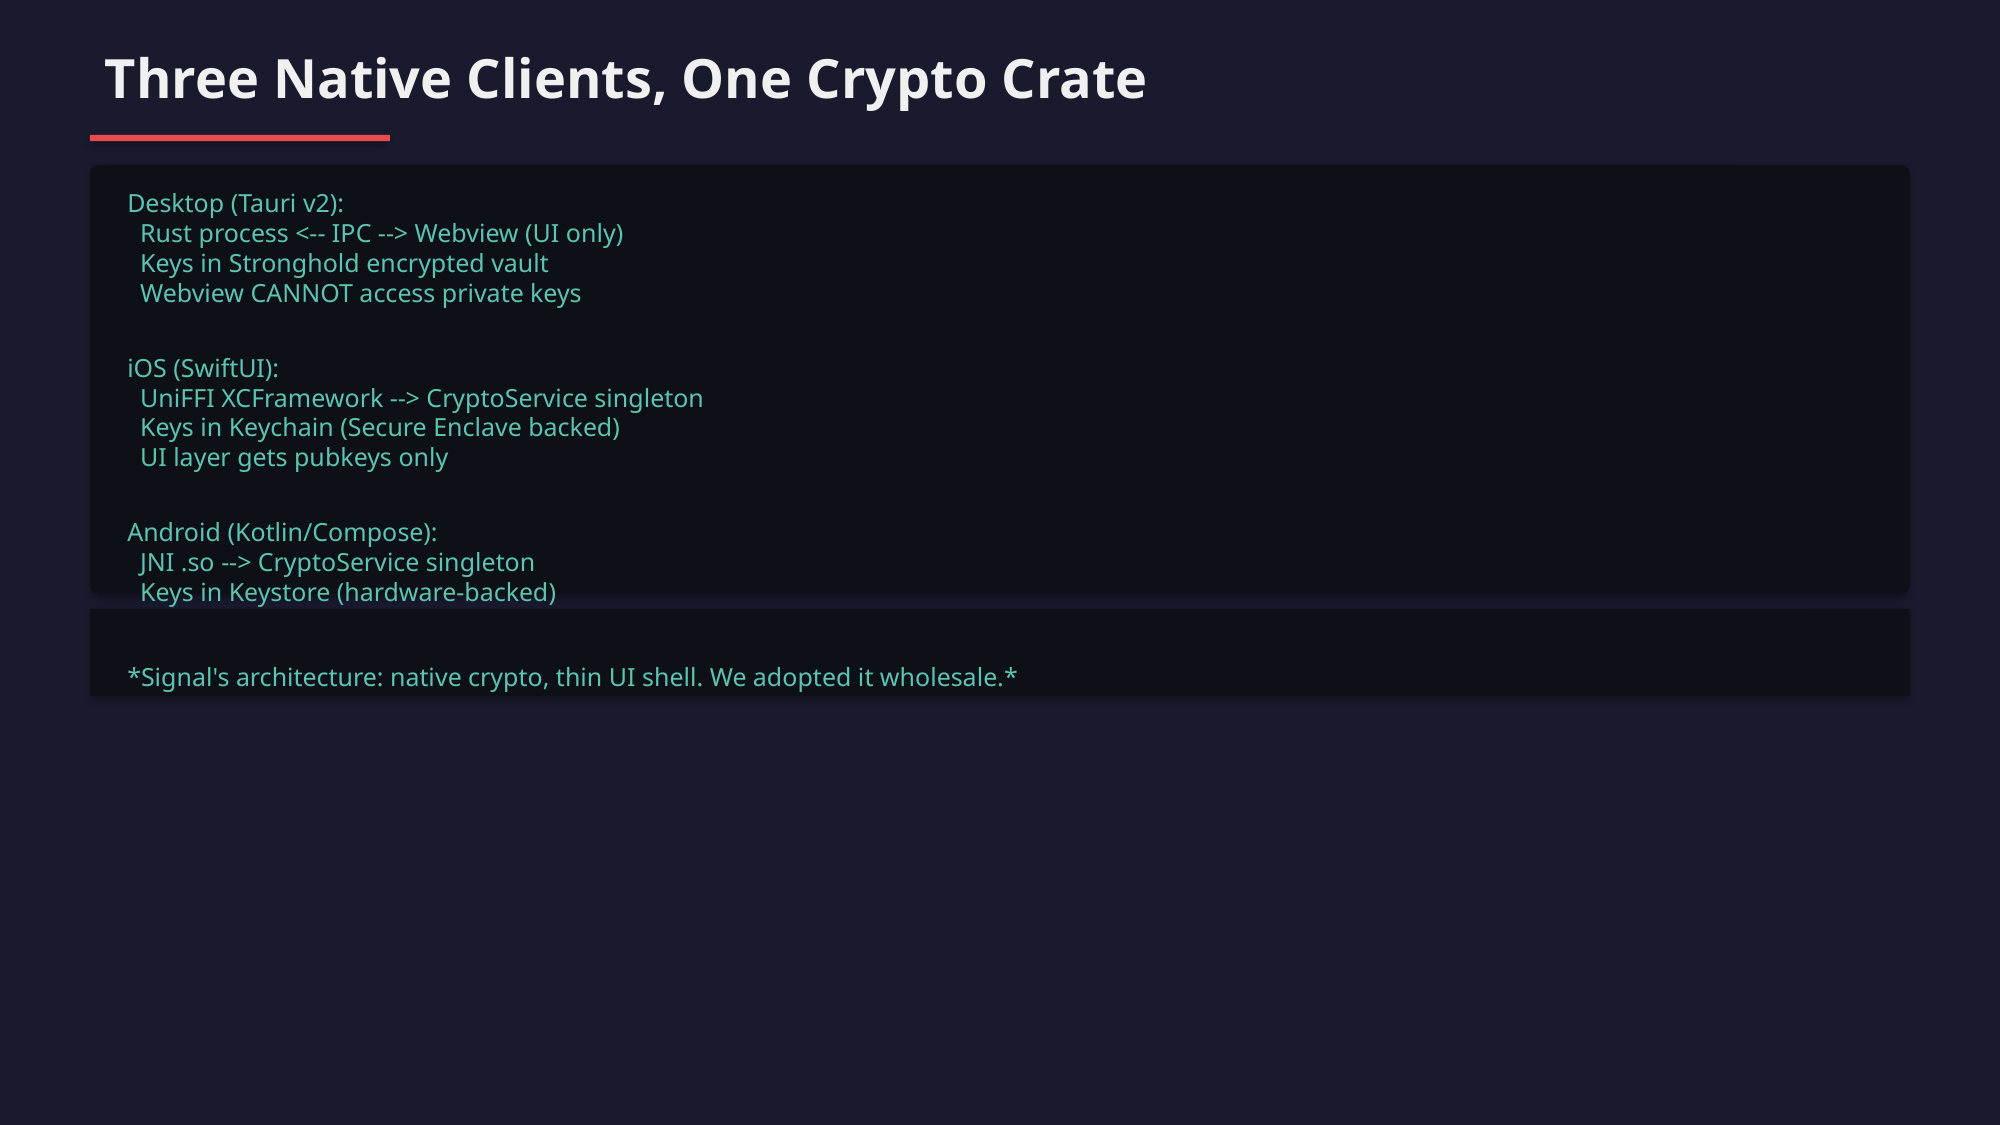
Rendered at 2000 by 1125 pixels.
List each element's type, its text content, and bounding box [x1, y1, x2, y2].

text_box Desktop (Tauri v2): Rust process <-- IPC --> Webview (UI only) Keys in Stronghold encrypted vault Webview CANNOT access private keys iOS (SwiftUI): UniFFI XCFramework --> CryptoService singleton Keys in Keychain (Secure Enclave backed) UI layer gets pubkeys only Android (Kotlin/Compose): JNI .so --> CryptoService singleton Keys in Keystore (hardware-backed) UI layer gets pubkeys only [112, 179, 1888, 608]
text_box Three Native Clients, One Crypto Crate [89, 37, 1910, 118]
text_box [89, 164, 1910, 594]
text_box *Signal's architecture: native crypto, thin UI shell. We adopted it wholesale.* [112, 623, 1888, 699]
text_box [89, 134, 390, 142]
text_box [89, 608, 1910, 696]
